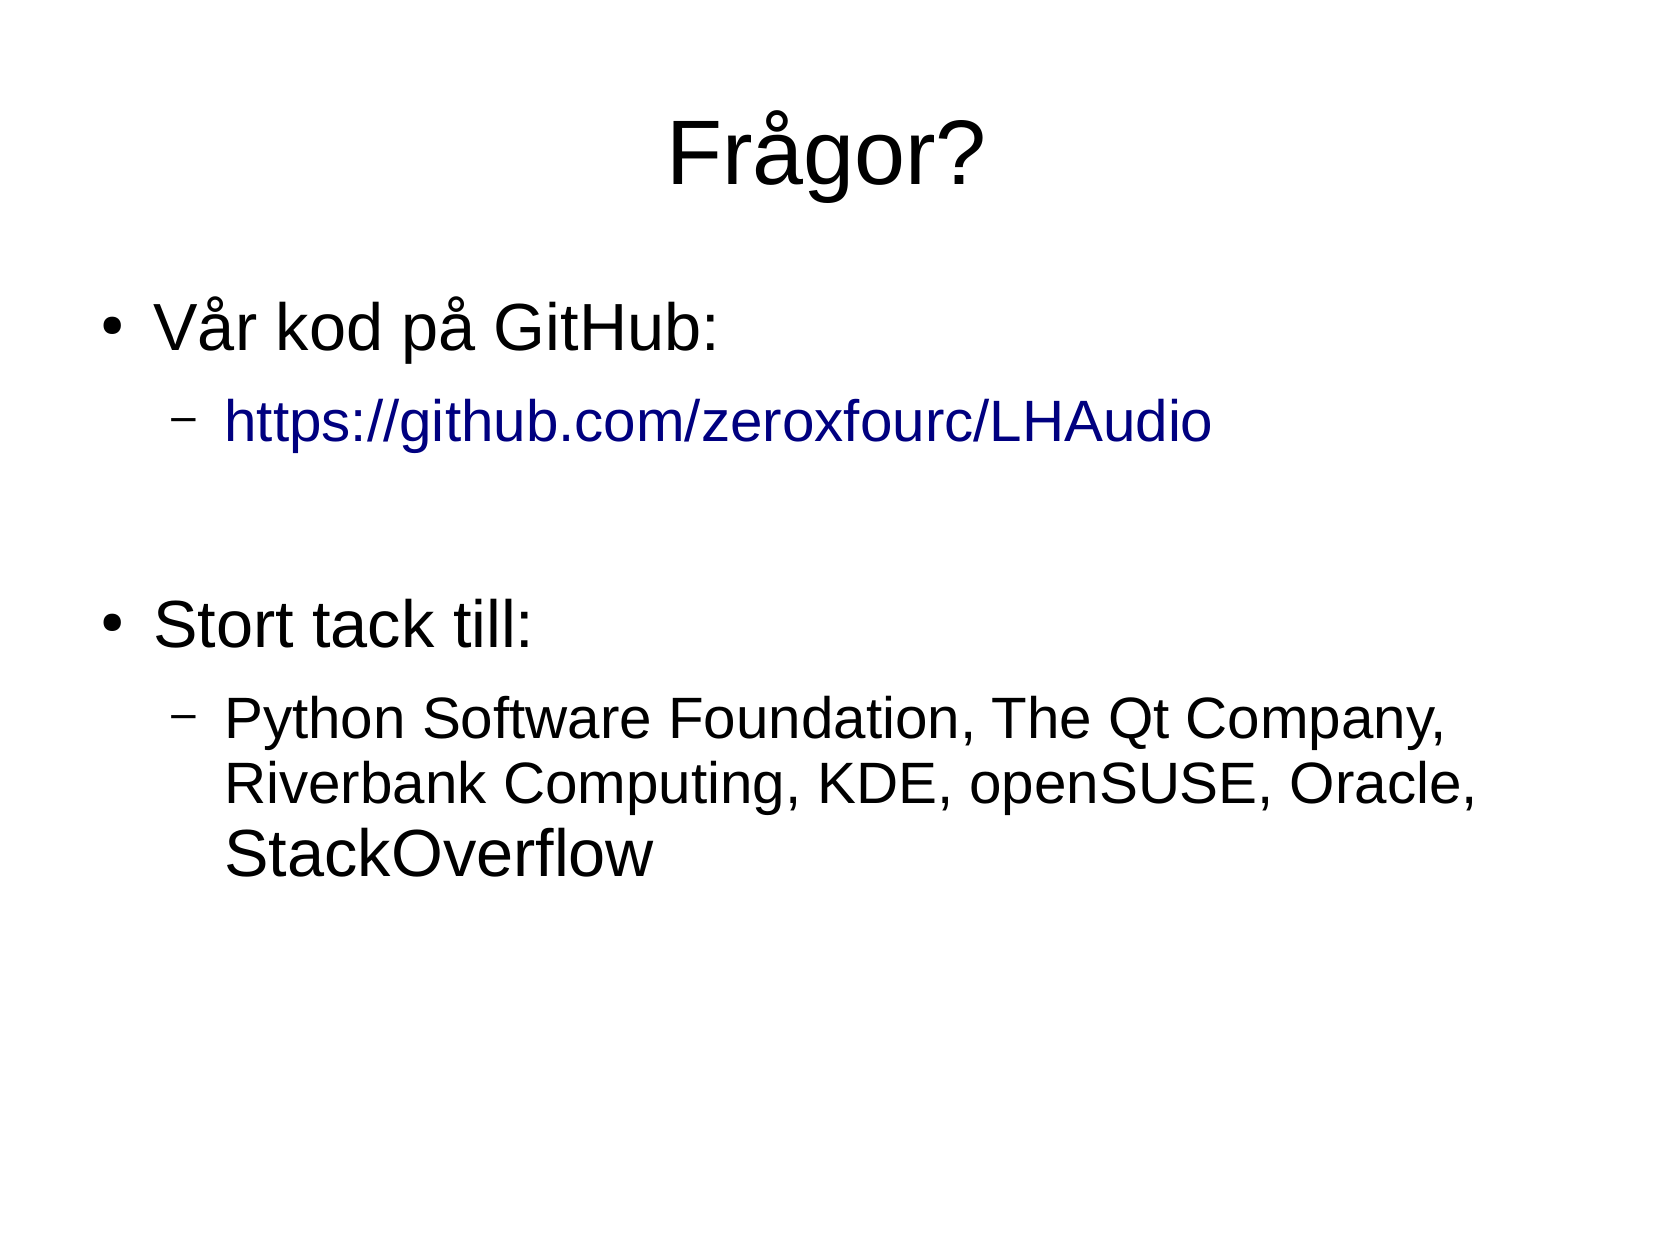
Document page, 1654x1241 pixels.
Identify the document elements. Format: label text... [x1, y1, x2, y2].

title Frågor? [82, 49, 1571, 257]
list Vår kod på GitHub: https://github.com/zeroxfourc/LHAudio Stort tack till: Python Software Foundation, The Qt Company, Riverbank Computing, KDE, openSUSE, Oracle, StackOverflow [82, 290, 1571, 1010]
